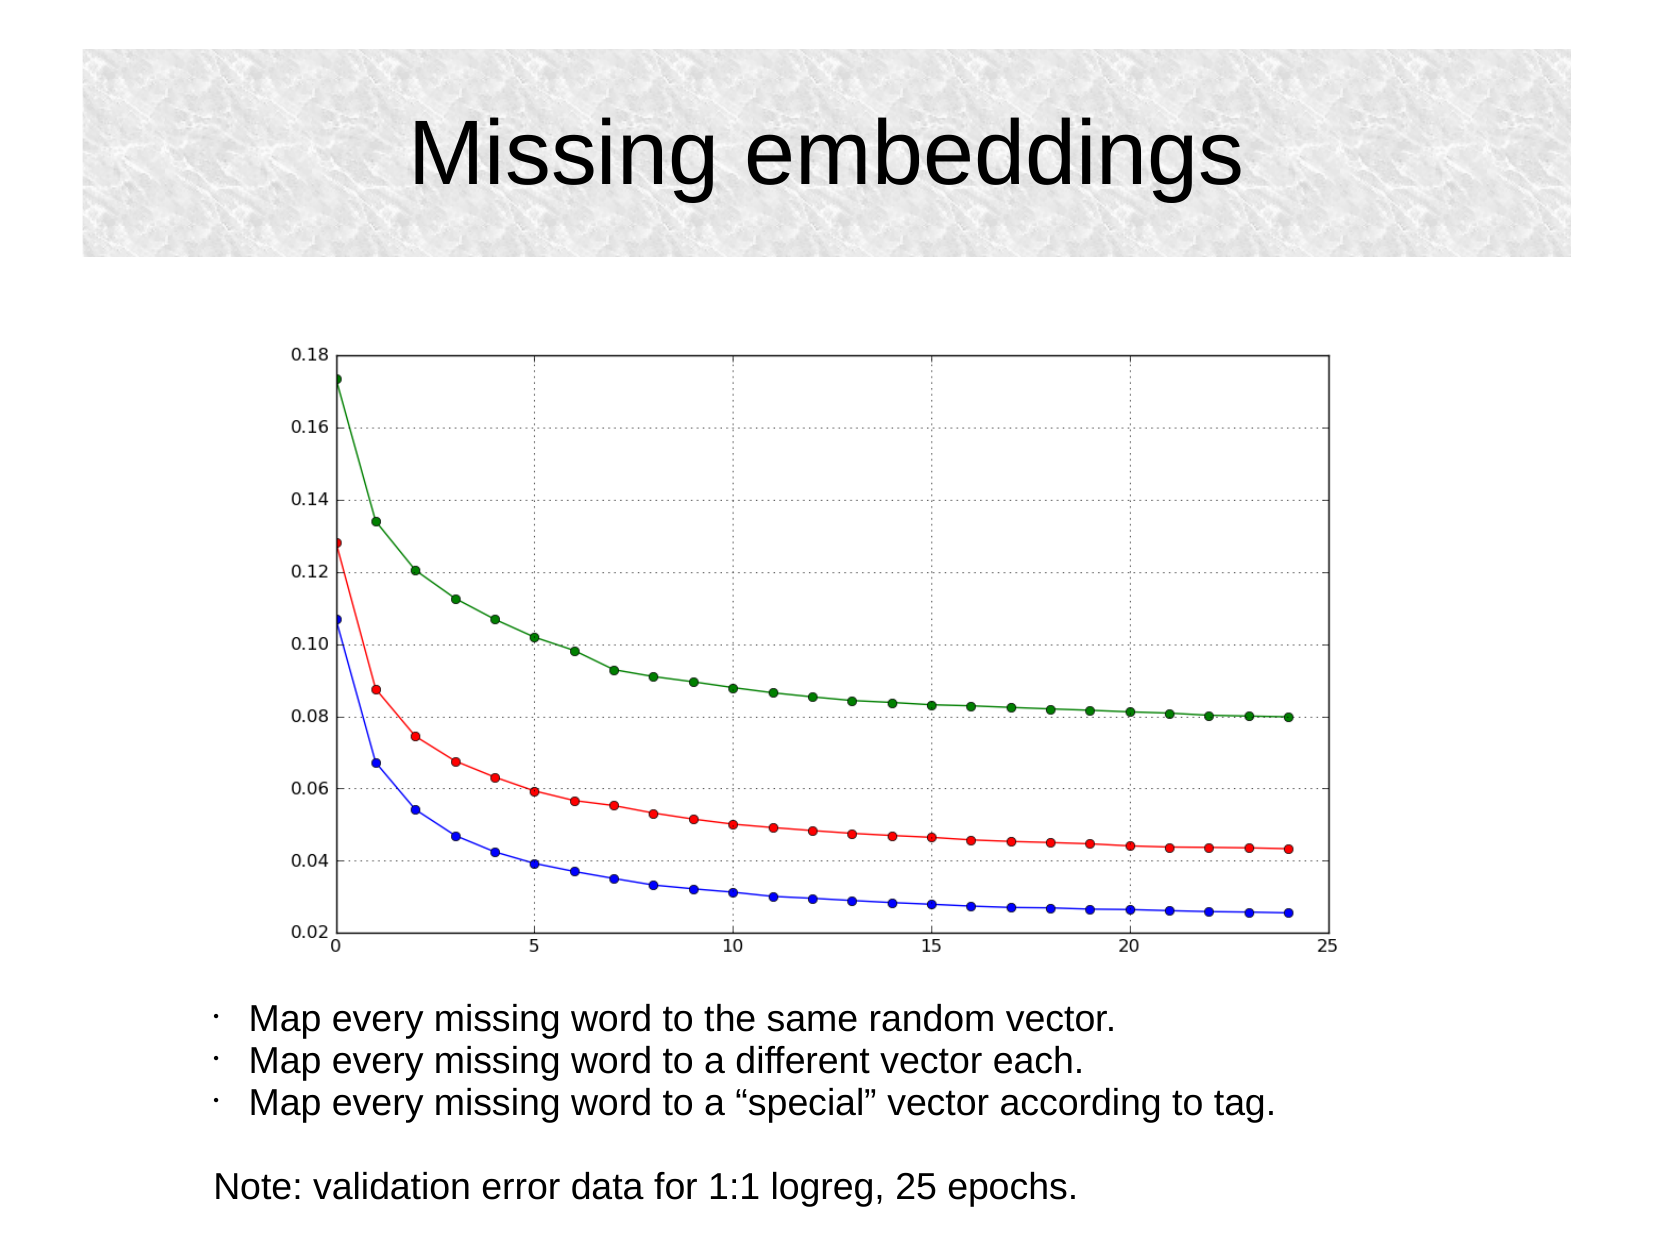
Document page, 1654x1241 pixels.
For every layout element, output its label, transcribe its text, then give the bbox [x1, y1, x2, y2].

picture [176, 284, 1456, 1005]
title Missing embeddings [82, 49, 1571, 257]
text_box Map every missing word to the same random vector. Map every missing word to a different vector each. Map every missing word to a “special” vector according to tag. Note: validation error data for 1:1 logreg, 25 epochs. [198, 990, 1654, 1216]
